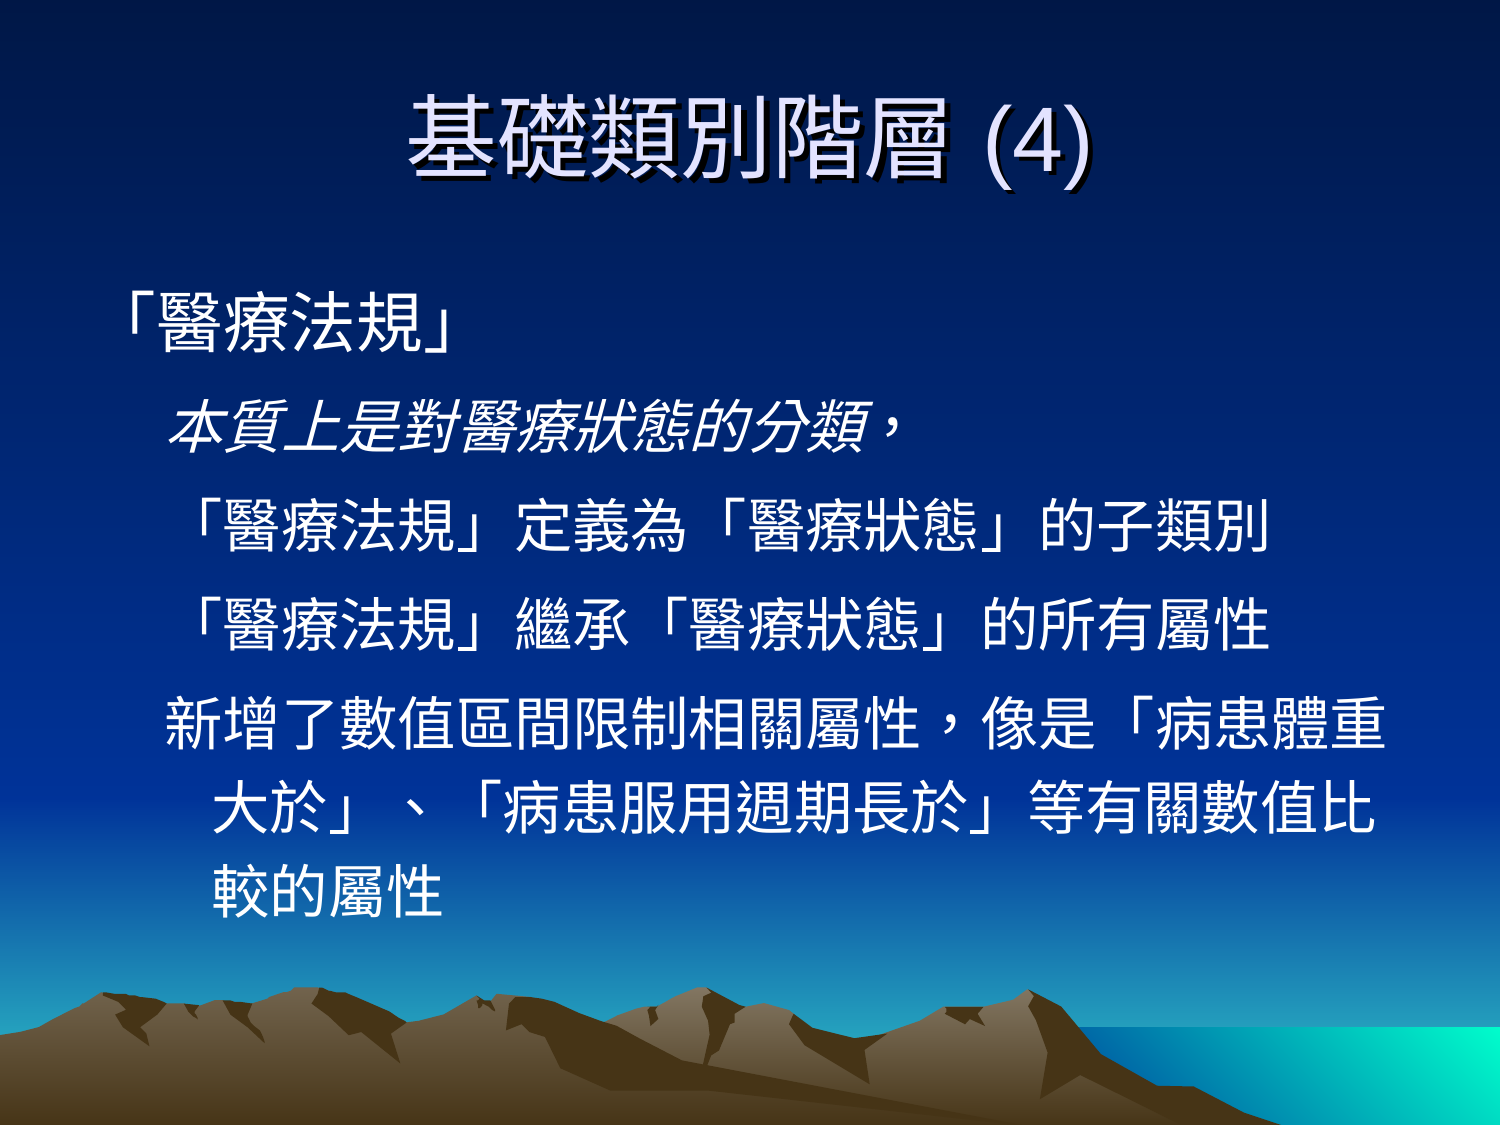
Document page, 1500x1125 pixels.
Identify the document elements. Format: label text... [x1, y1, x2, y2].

title 基礎類別階層(4) [75, 37, 1426, 225]
list 「醫療法規」 本質上是對醫療狀態的分類， 「醫療法規」定義為「醫療狀態」的子類別 「醫療法規」繼承「醫療狀態」的所有屬性 新增了數值區間限制相關屬性，像是「病患體重大於」、「病患服用週期長於」等有關數值比較的屬性 [75, 262, 1426, 1001]
